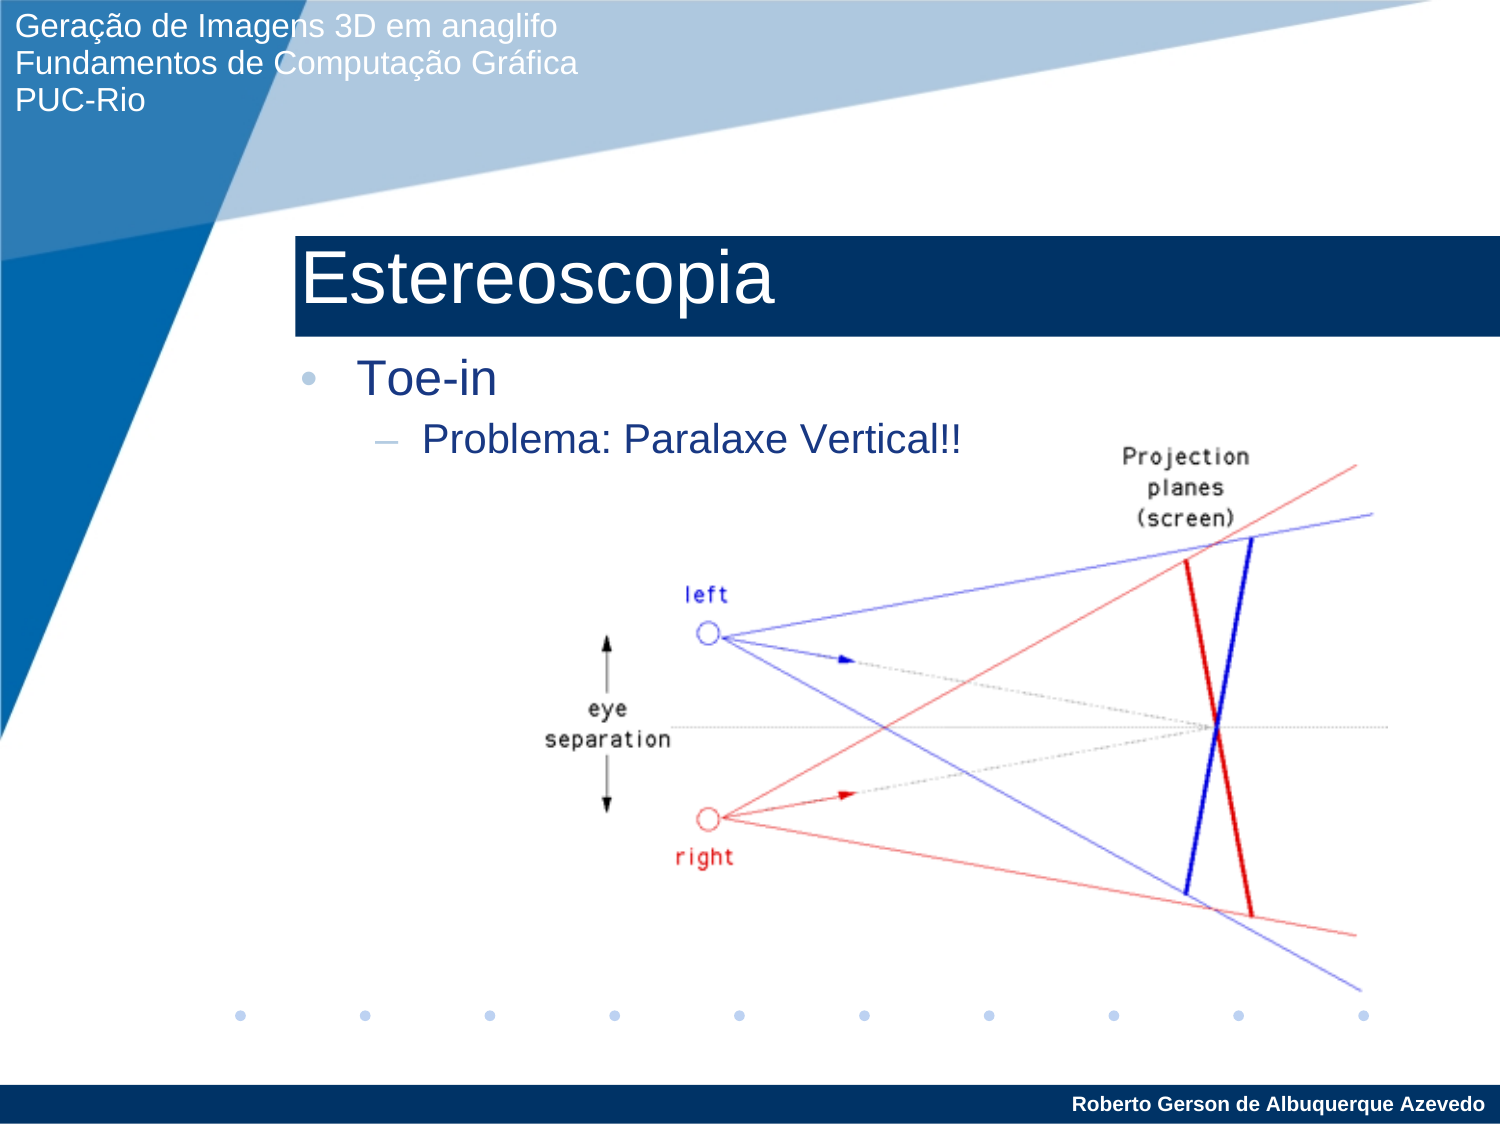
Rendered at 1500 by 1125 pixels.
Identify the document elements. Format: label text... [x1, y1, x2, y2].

picture [0, 0, 1500, 842]
list Toe-in Problema: Paralaxe Vertical!! [299, 350, 1475, 1093]
title Estereoscopia [300, 224, 1500, 331]
